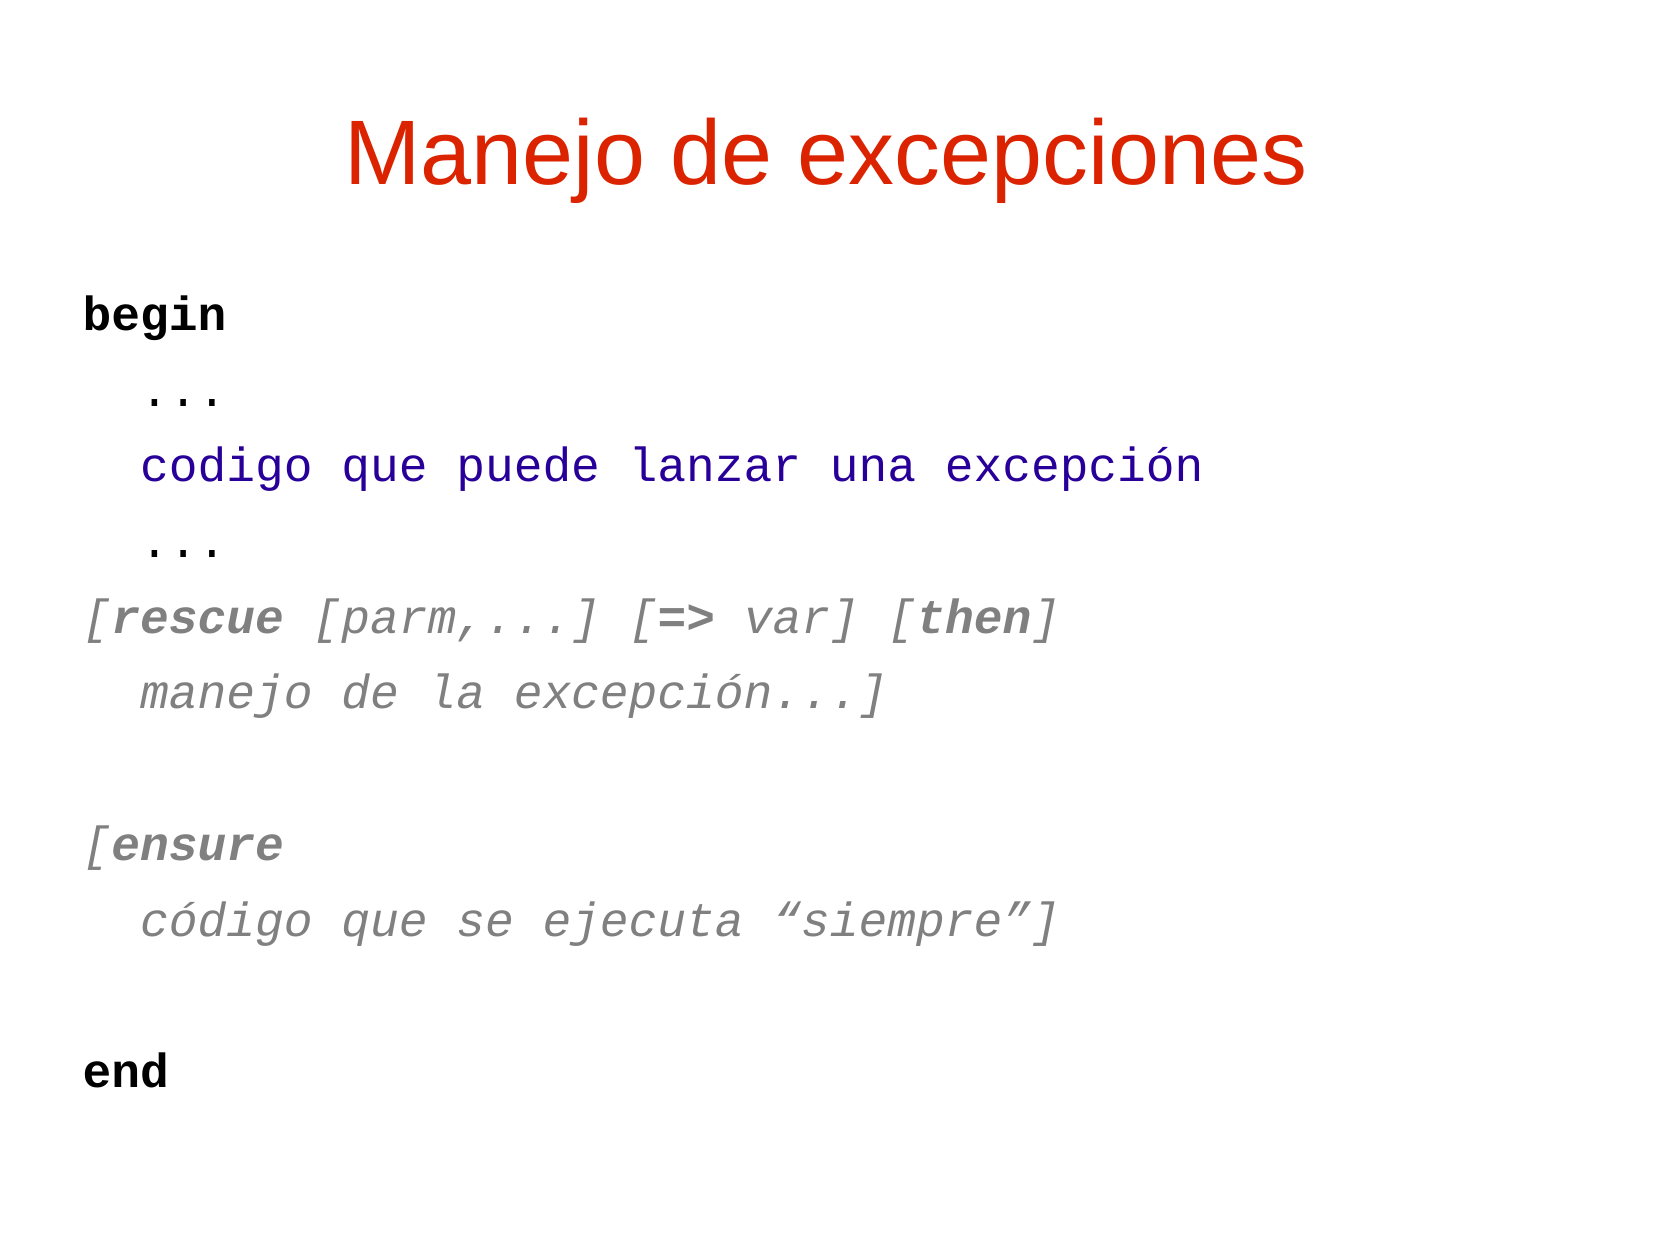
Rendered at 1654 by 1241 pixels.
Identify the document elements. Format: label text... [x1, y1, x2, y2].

title Manejo de excepciones [82, 49, 1571, 257]
list begin ... codigo que puede lanzar una excepción ... [rescue [parm,...] [=> var] [then] manejo de la excepción...] [ensure código que se ejecuta “siempre”] end [82, 290, 1571, 1109]
